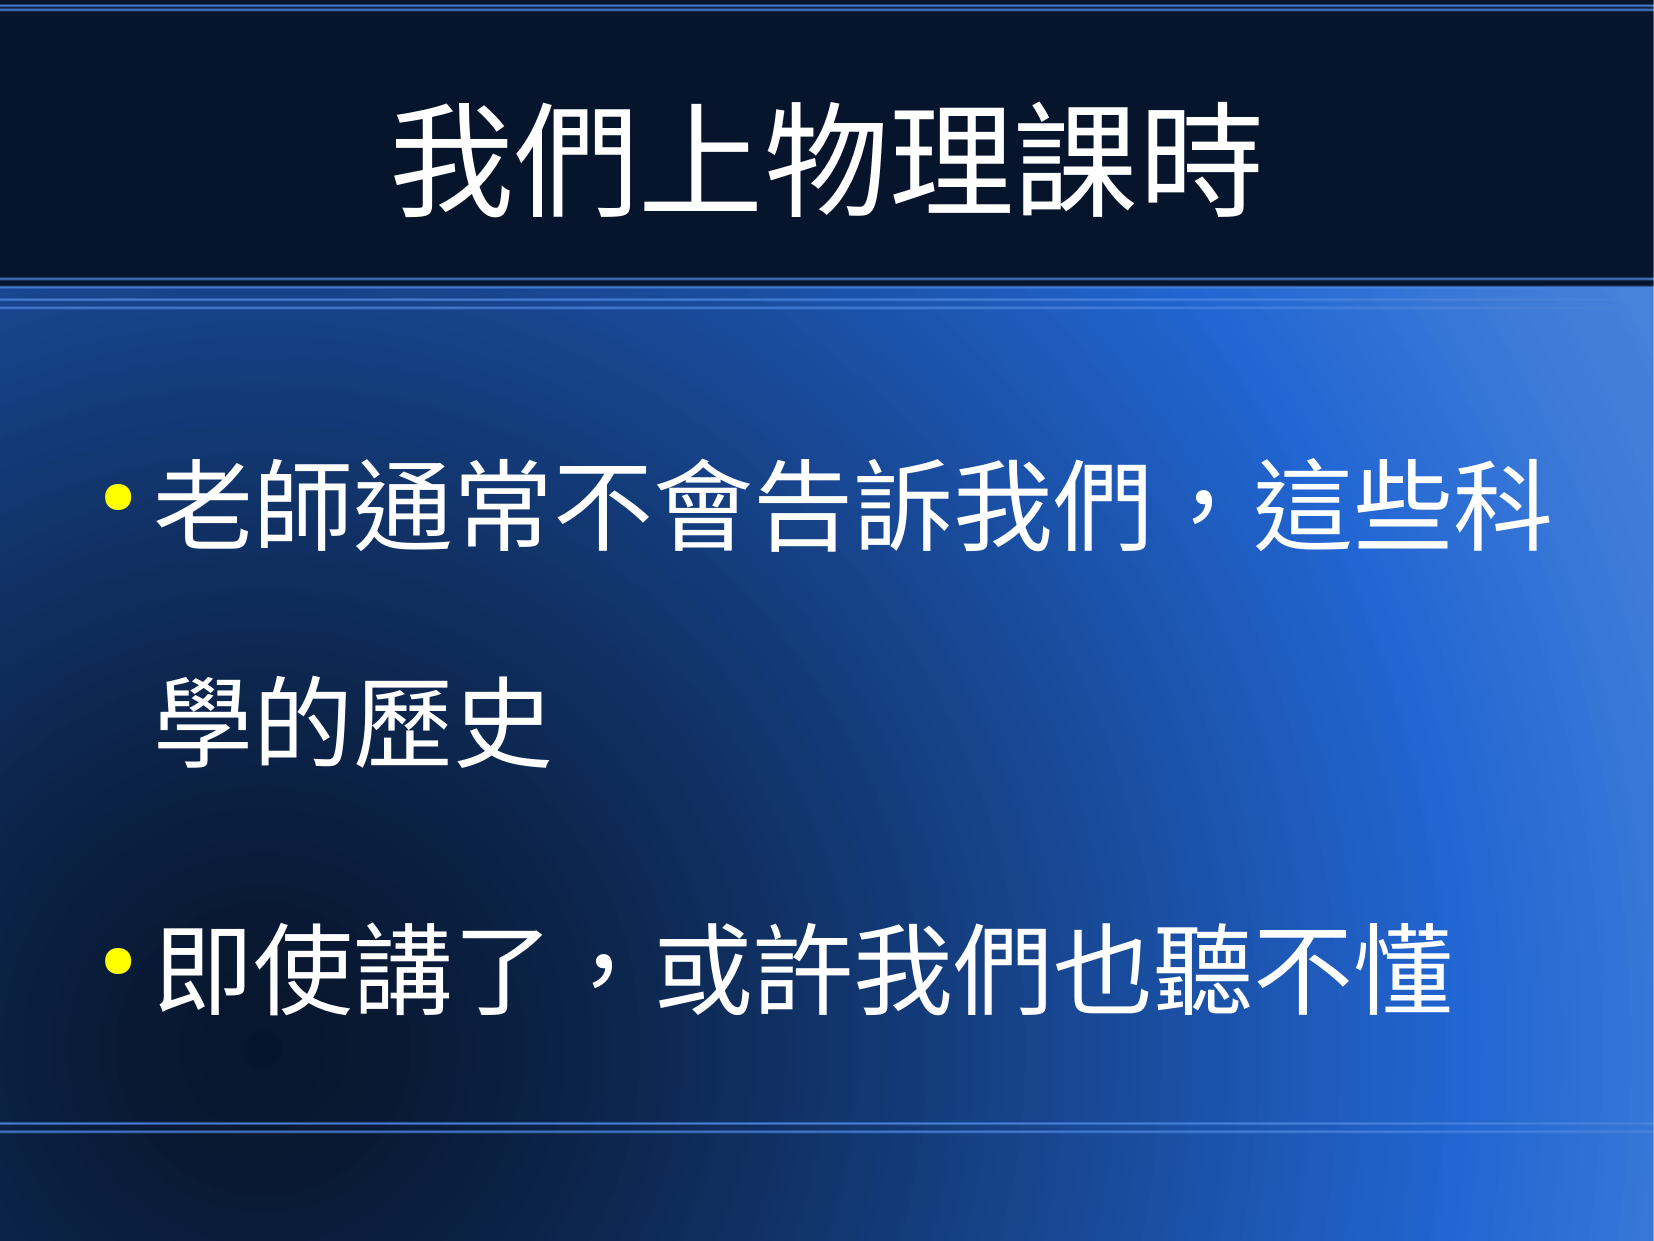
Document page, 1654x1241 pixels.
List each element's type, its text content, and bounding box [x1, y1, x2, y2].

title 我們上物理課時 [82, 49, 1571, 257]
list 老師通常不會告訴我們，這些科學的歷史 即使講了，或許我們也聽不懂 [82, 355, 1571, 1241]
picture [0, 0, 1654, 1241]
